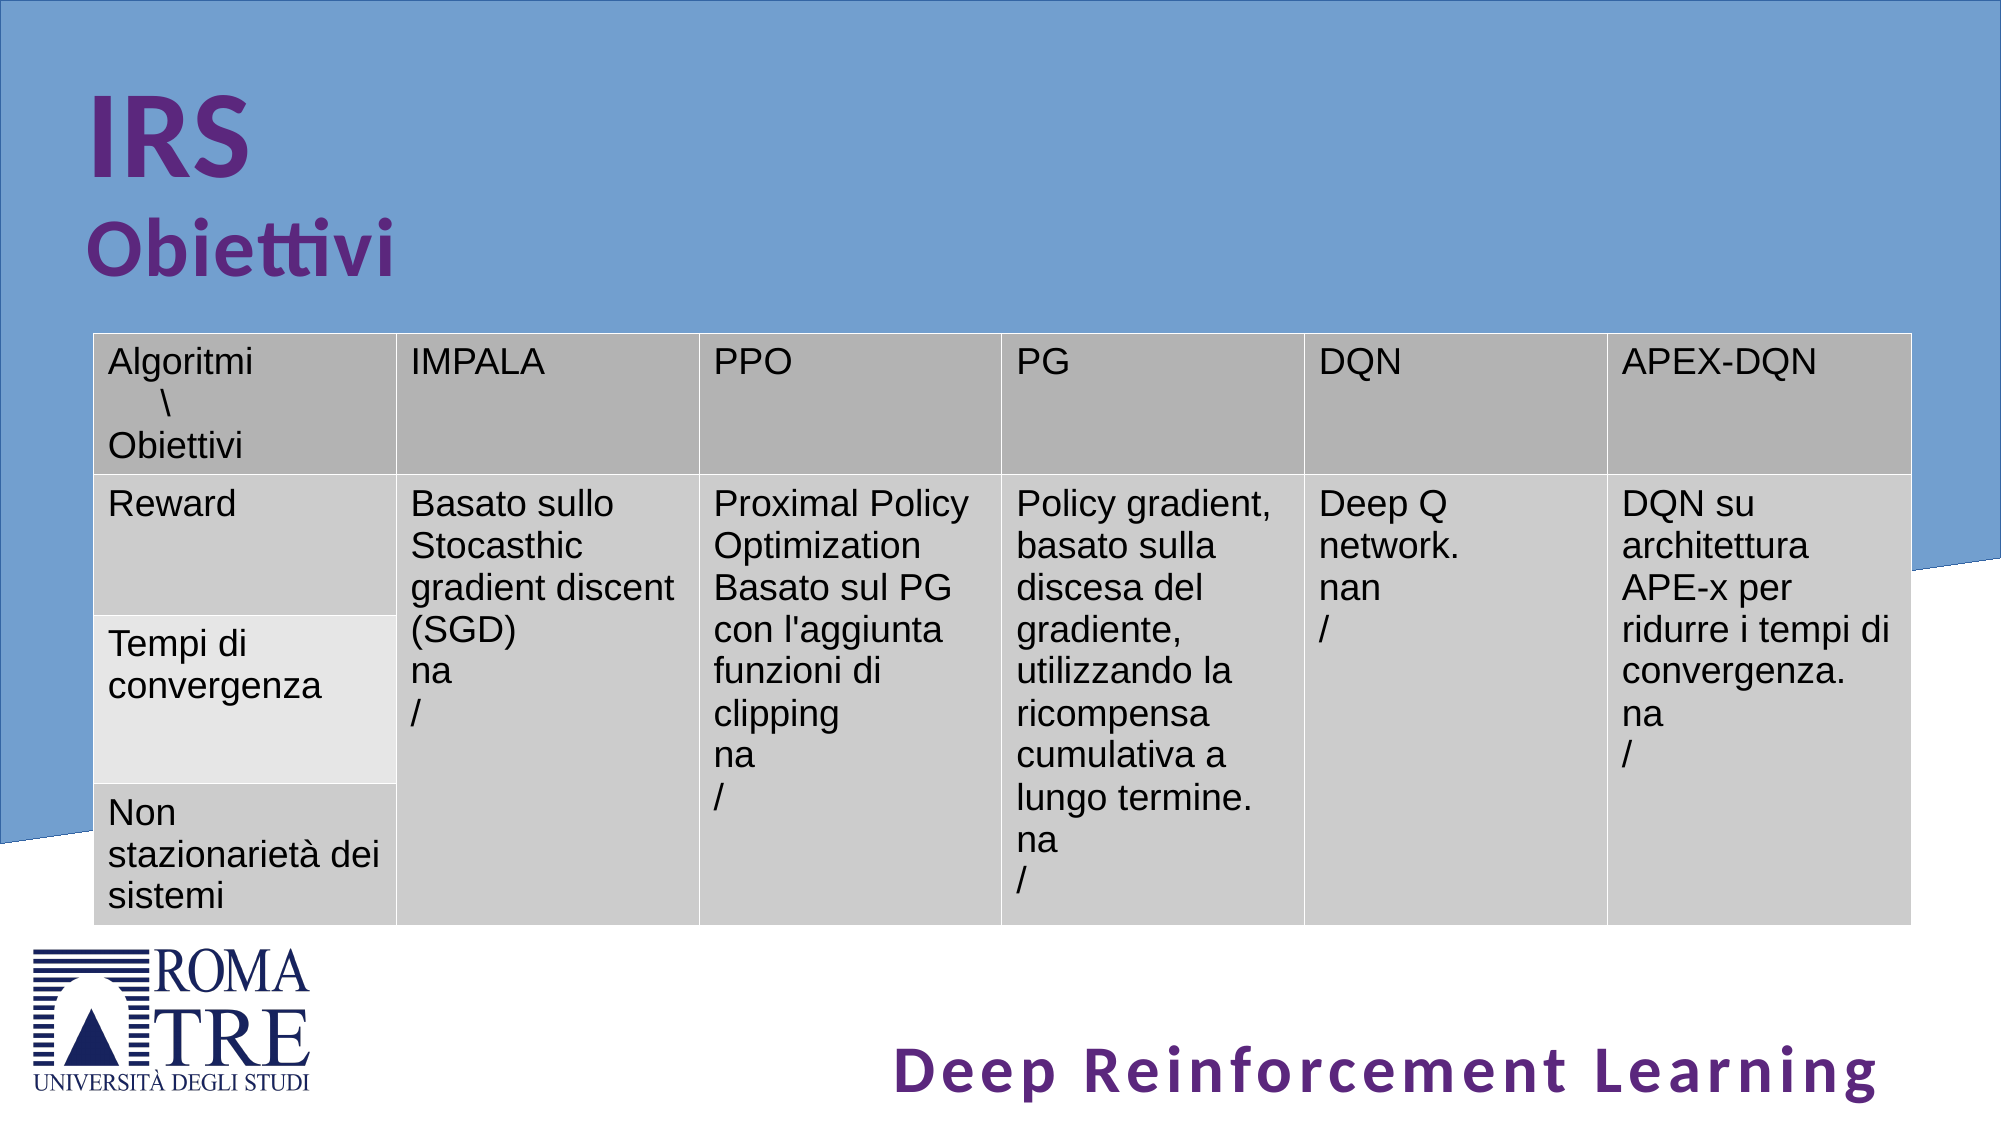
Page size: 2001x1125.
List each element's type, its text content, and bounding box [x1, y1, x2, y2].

table_header Algoritmi \ Obiettivi [94, 334, 396, 474]
table_cell Policy gradient, basato sulla discesa del gradiente, utilizzando la ricompensa cumulativa a lungo termine. [1002, 475, 1304, 925]
table_header IMPALA [397, 334, 699, 474]
table_header DQN [1305, 334, 1607, 474]
table_cell Non stazionarietà dei sistemi [94, 784, 396, 925]
list Deep Reinforcement Learning [840, 1027, 1991, 1115]
table_cell Reward [94, 475, 396, 615]
table_cell Deep Q network. [1305, 475, 1607, 925]
table_cell Basato sullo Stocasthic gradient discent (SGD) [397, 475, 699, 925]
table_cell Tempi di convergenza [94, 616, 396, 783]
table_header PG [1002, 334, 1304, 474]
table_cell Proximal Policy Optimization Basato sul PG con l'aggiunta funzioni di clipping [700, 475, 1001, 925]
picture [29, 944, 314, 1095]
table_header PPO [700, 334, 1001, 474]
table_header APEX-DQN [1608, 334, 1911, 474]
title IRS Obiettivi [71, 38, 1607, 327]
table_cell DQN su architettura APE-x per ridurre i tempi di convergenza. [1608, 475, 1911, 925]
